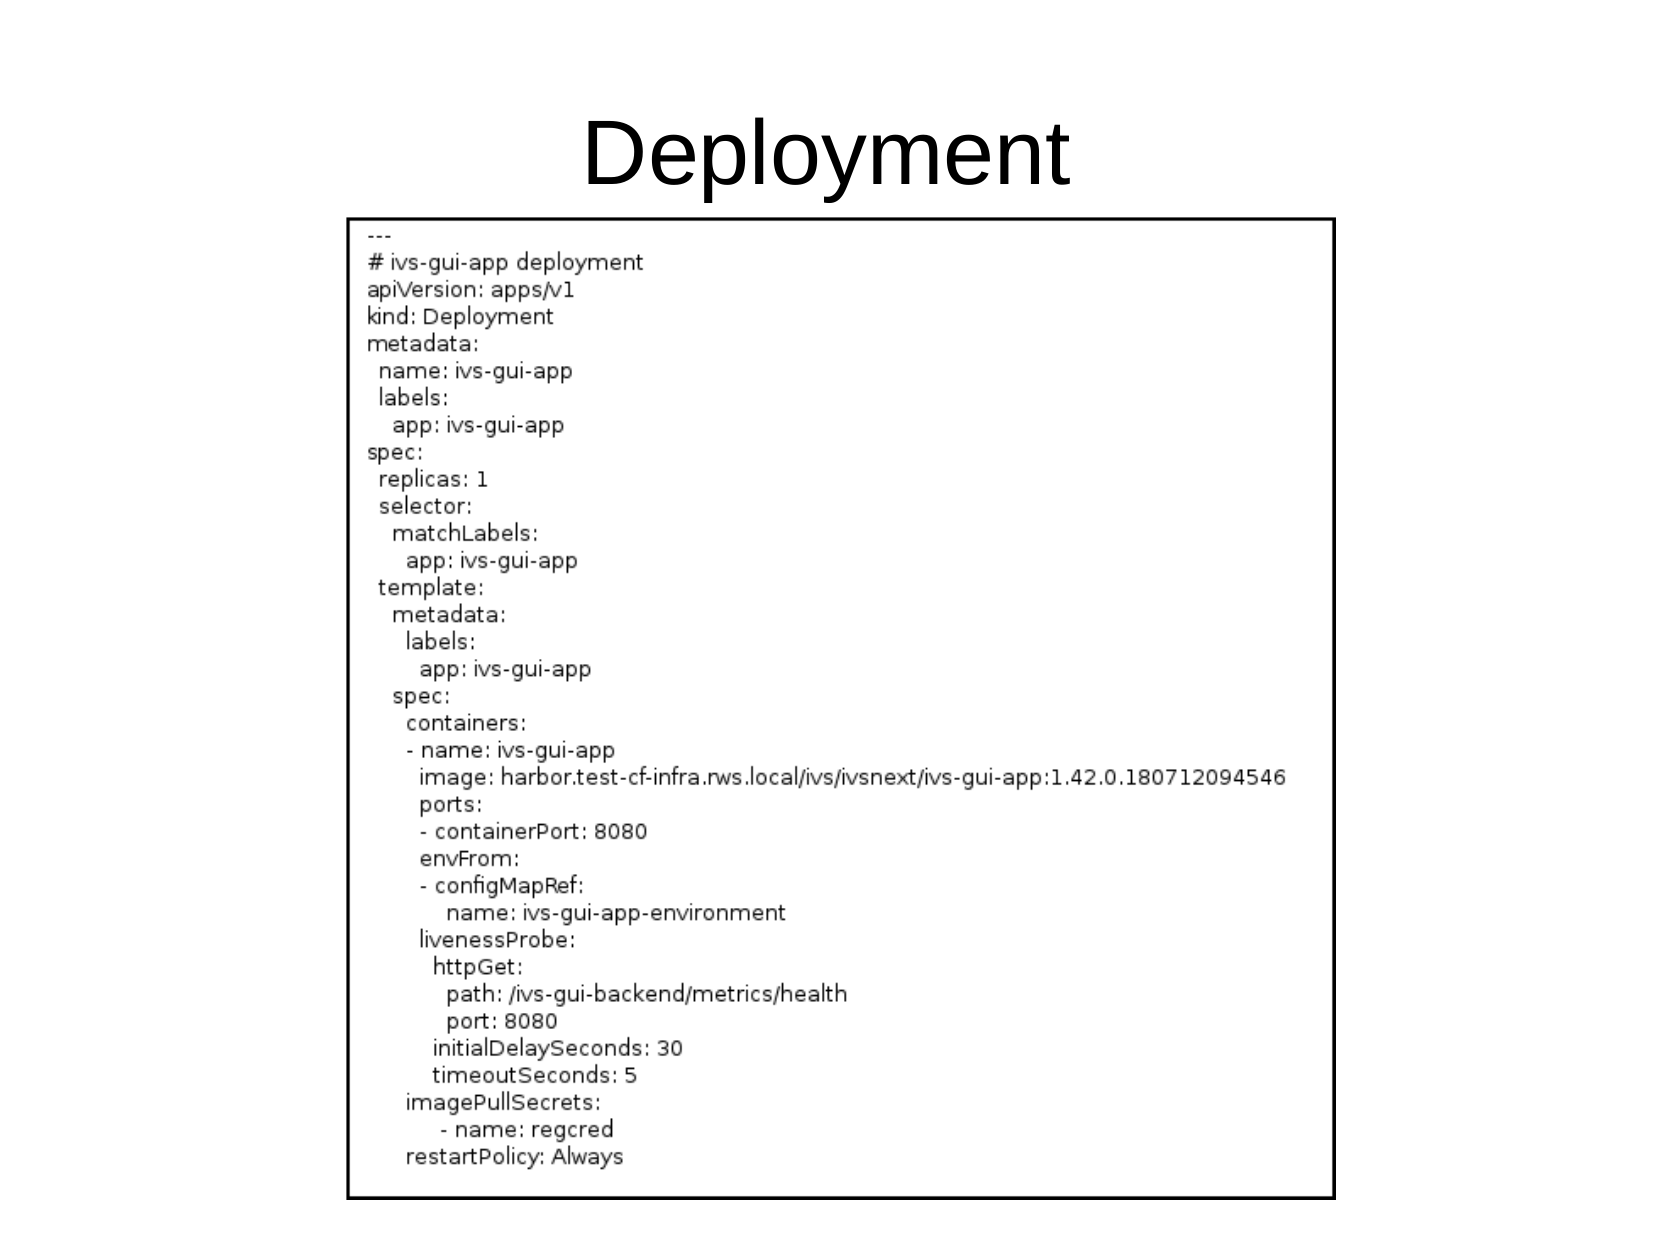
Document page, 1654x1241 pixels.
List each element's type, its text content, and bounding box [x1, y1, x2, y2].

title Deployment [82, 49, 1571, 257]
picture [345, 216, 1336, 1201]
